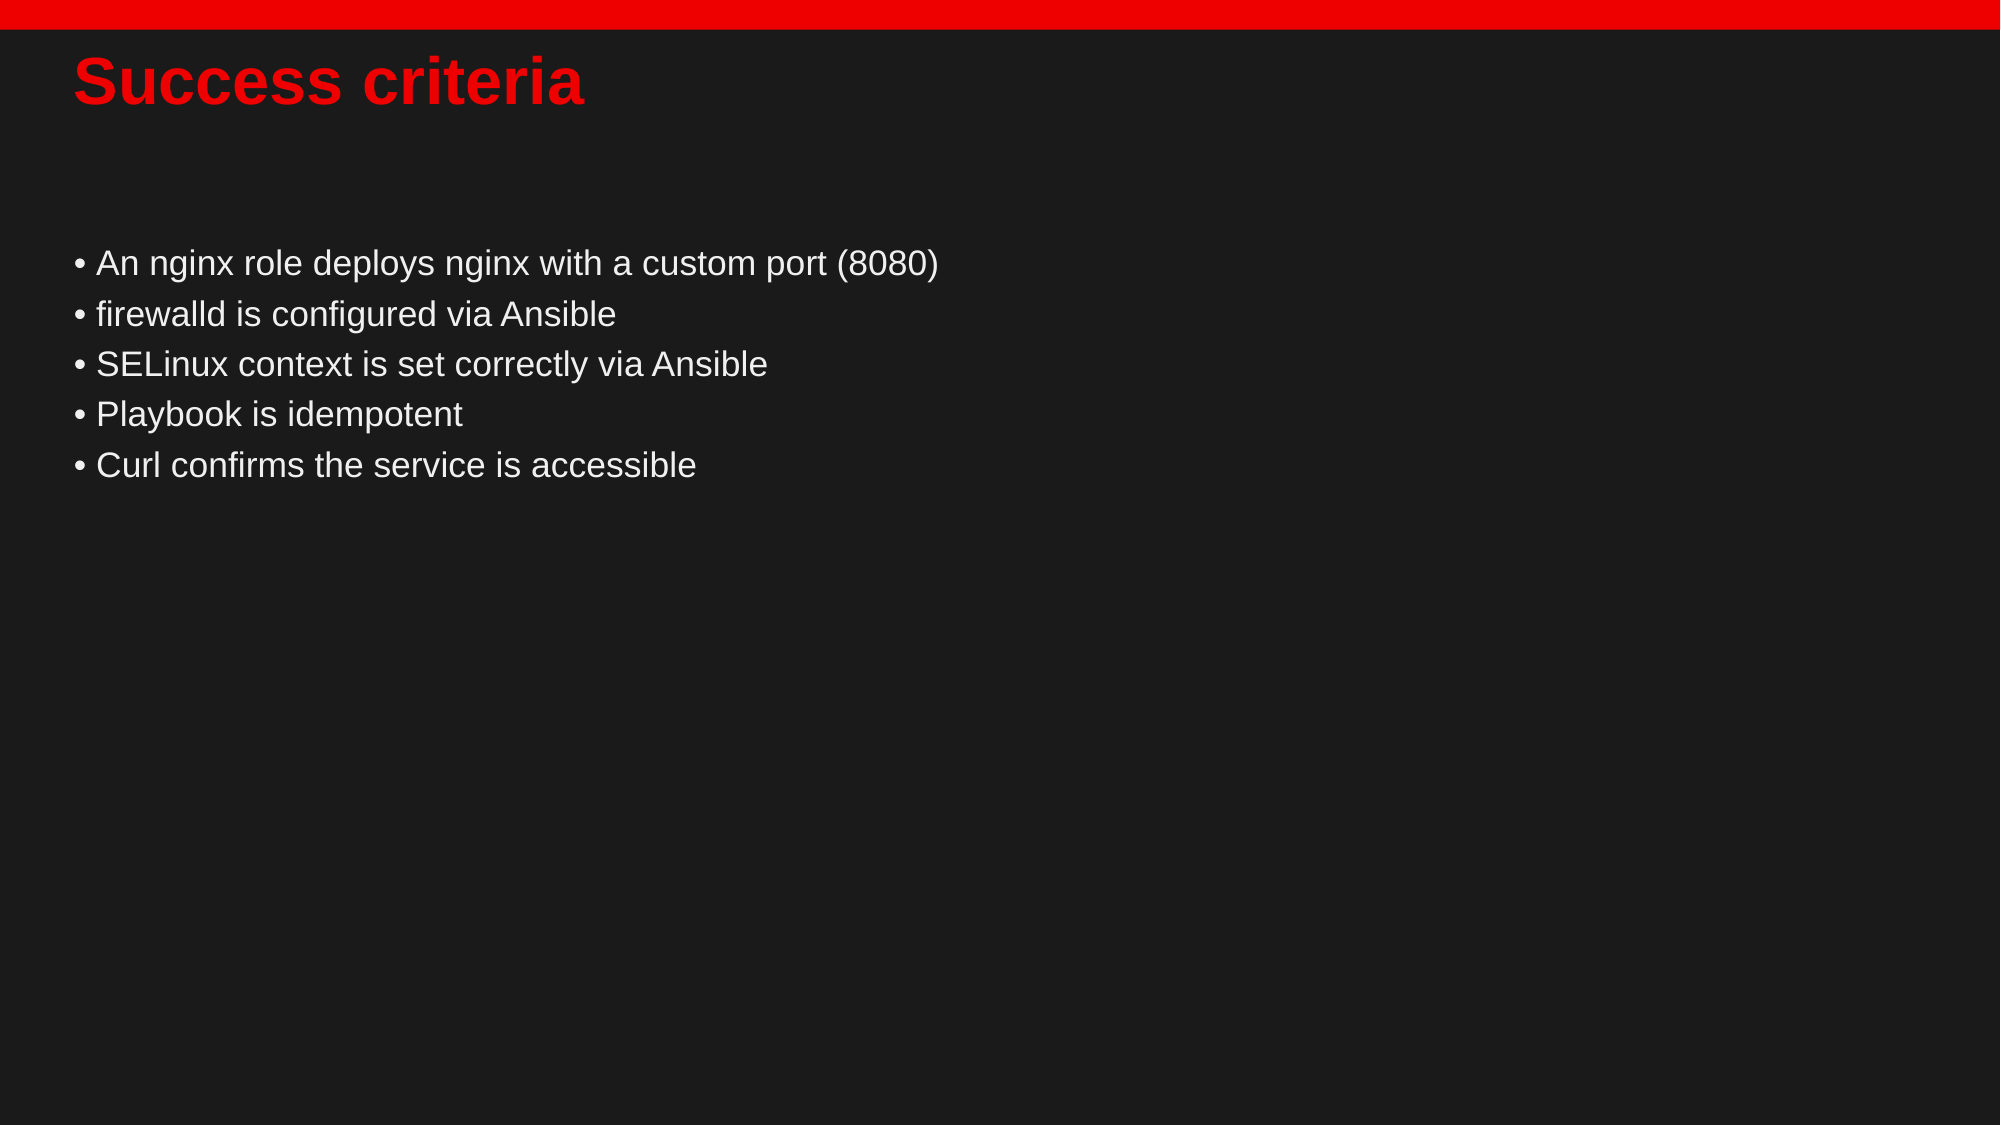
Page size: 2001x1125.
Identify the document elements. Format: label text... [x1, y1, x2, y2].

text_box [0, 0, 2001, 30]
text_box • An nginx role deploys nginx with a custom port (8080) • firewalld is configured via Ansible • SELinux context is set correctly via Ansible • Playbook is idempotent • Curl confirms the service is accessible [59, 236, 1942, 1037]
text_box Success criteria [59, 36, 1942, 208]
